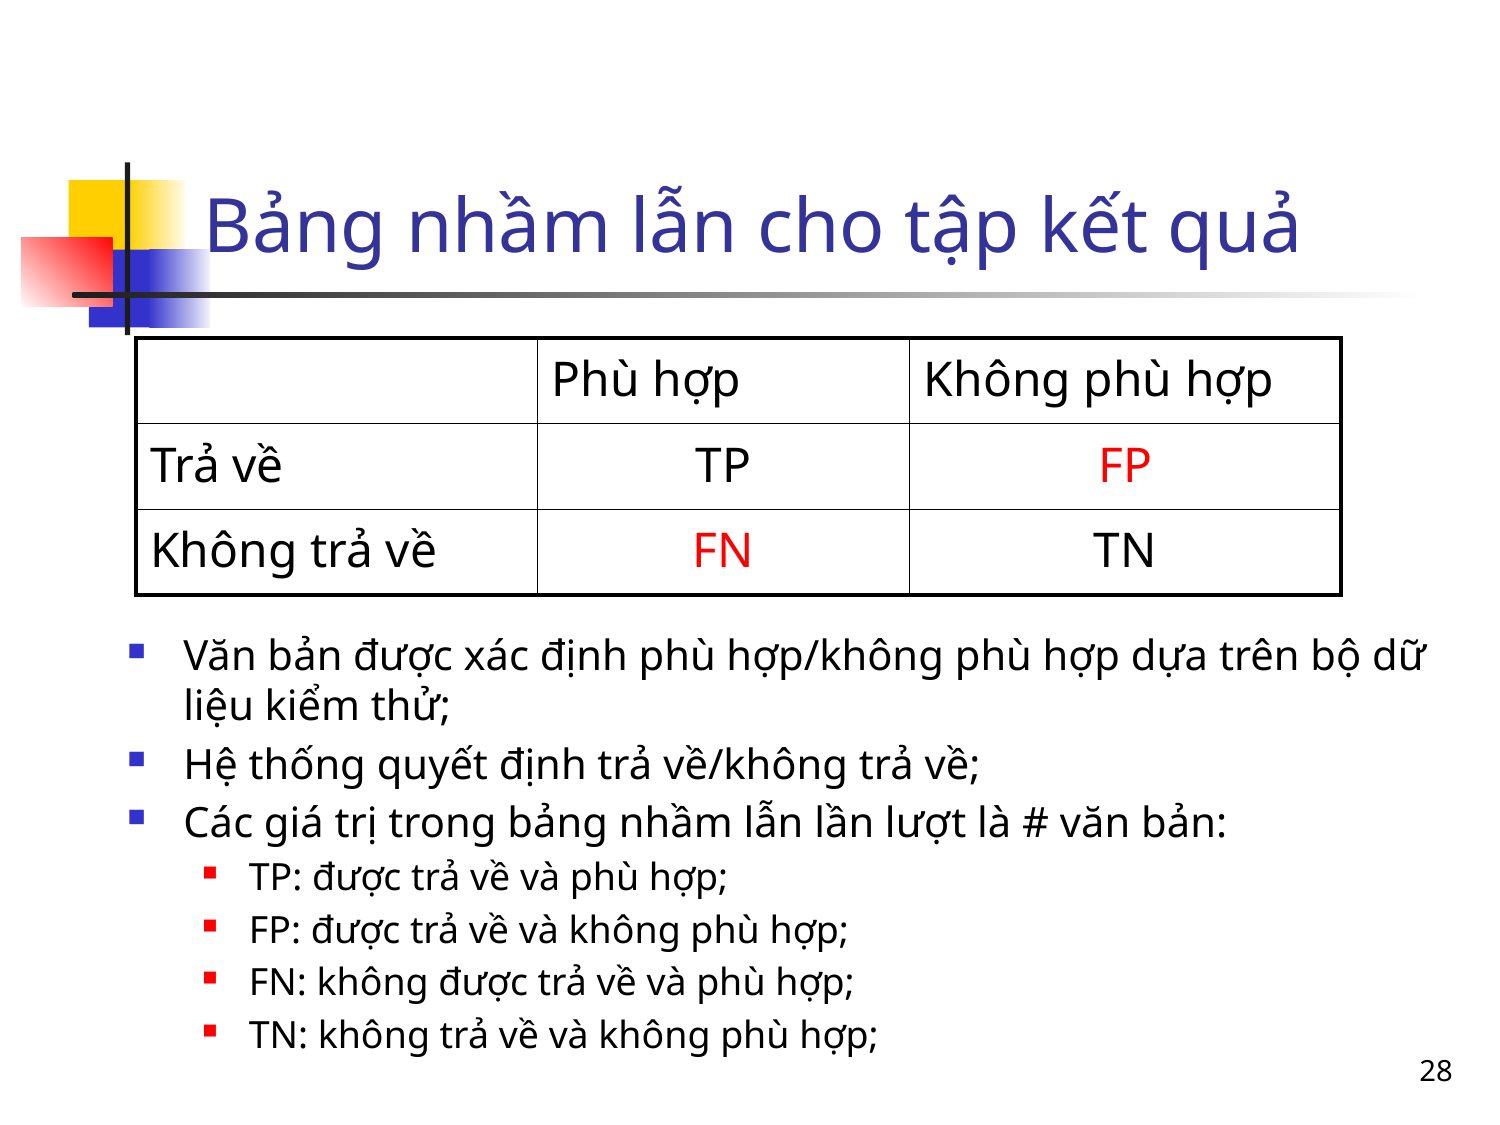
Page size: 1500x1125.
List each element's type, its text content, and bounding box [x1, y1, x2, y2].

table_cell Không trả về [138, 510, 537, 593]
list Văn bản được xác định phù hợp/không phù hợp dựa trên bộ dữ liệu kiểm thử; Hệ thống quyết định trả về/không trả về; Các giá trị trong bảng nhầm lẫn lần lượt là # văn bản: TP: được trả về và phù hợp; FP: được trả về và không phù hợp; FN: không được trả về và phù hợp; TN: không trả về và không phù hợp; [112, 621, 1447, 1071]
table_cell TP [538, 424, 909, 509]
table_header [138, 340, 537, 423]
table_cell Trả về [138, 424, 537, 509]
table_header Phù hợp [538, 340, 909, 423]
table_header Không phù hợp [910, 340, 1339, 423]
title Bảng nhầm lẫn cho tập kết quả [188, 35, 1468, 275]
table_cell FP [910, 424, 1339, 509]
table_cell TN [910, 510, 1339, 593]
table_cell FN [538, 510, 909, 593]
slide_number <number> [1155, 1024, 1468, 1100]
